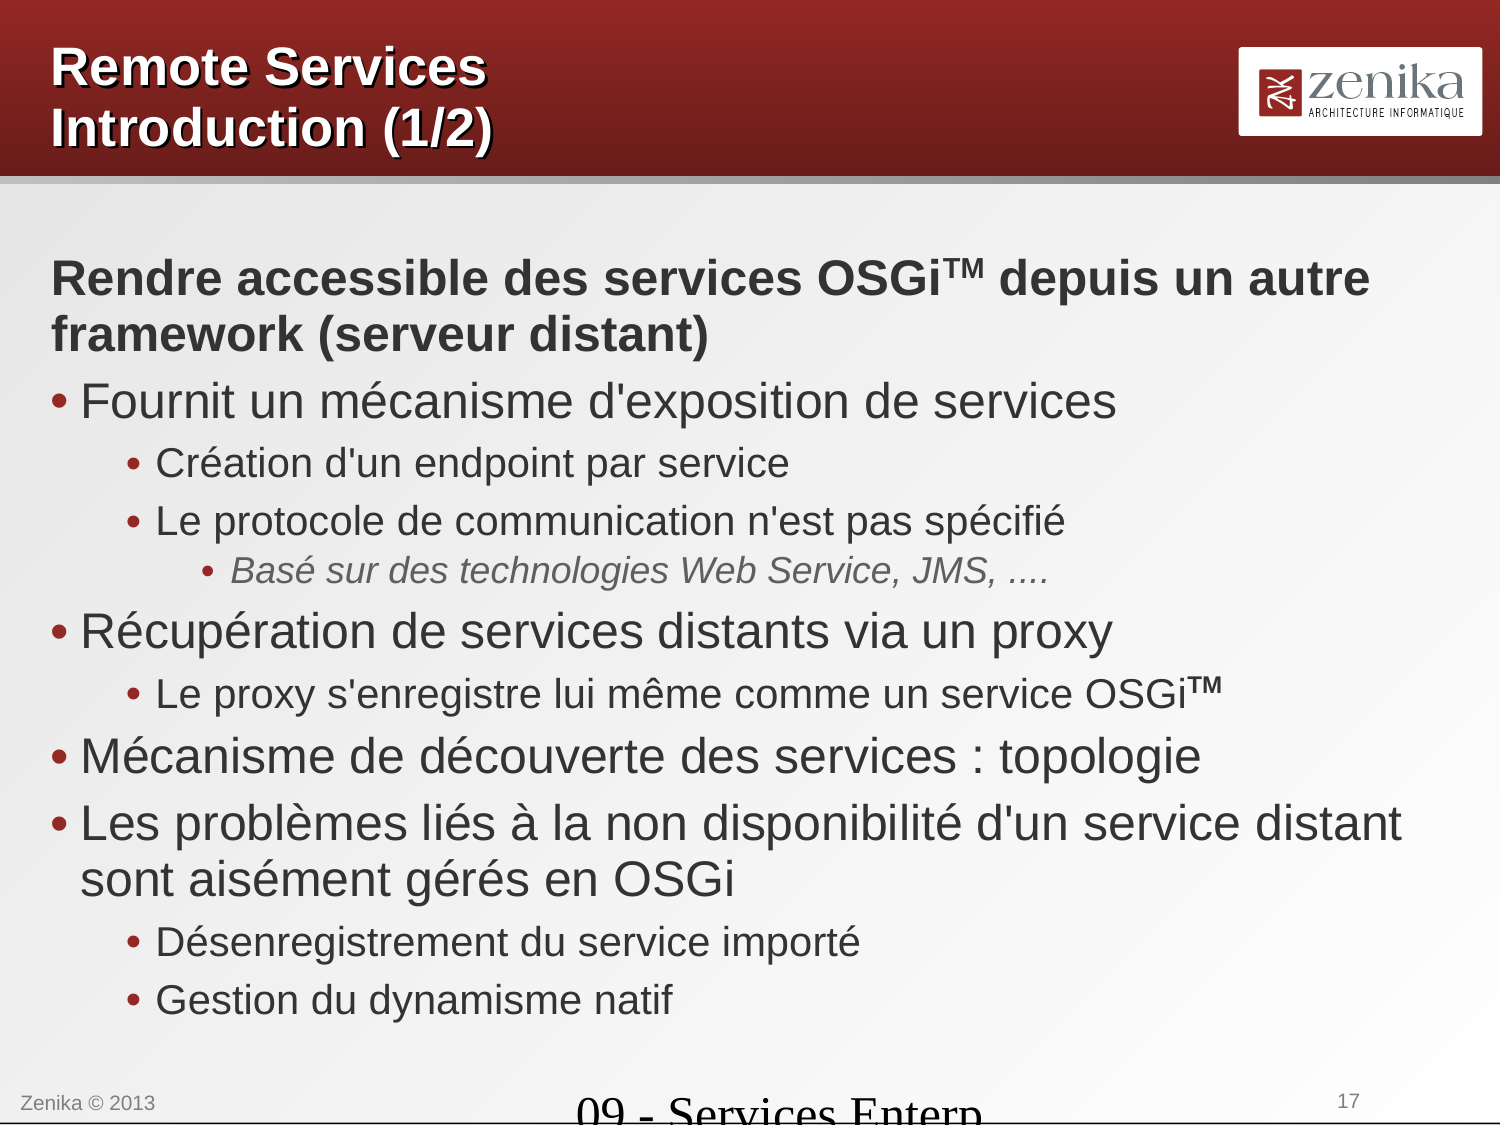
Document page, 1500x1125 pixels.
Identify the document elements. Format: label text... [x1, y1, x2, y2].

picture [1257, 58, 1464, 125]
list Rendre accessible des services OSGiTM depuis un autre framework (serveur distant) Fournit un mécanisme d'exposition de services Création d'un endpoint par service Le protocole de communication n'est pas spécifié Basé sur des technologies Web Service, JMS, .... Récupération de services distants via un proxy Le proxy s'enregistre lui même comme un service OSGiTM Mécanisme de découverte des services : topologie Les problèmes liés à la non disponibilité d'un service distant sont aisément gérés en OSGi Désenregistrement du service importé Gestion du dynamisme natif [50, 249, 1435, 1064]
title Remote Services Introduction (1/2) [50, 22, 1206, 172]
